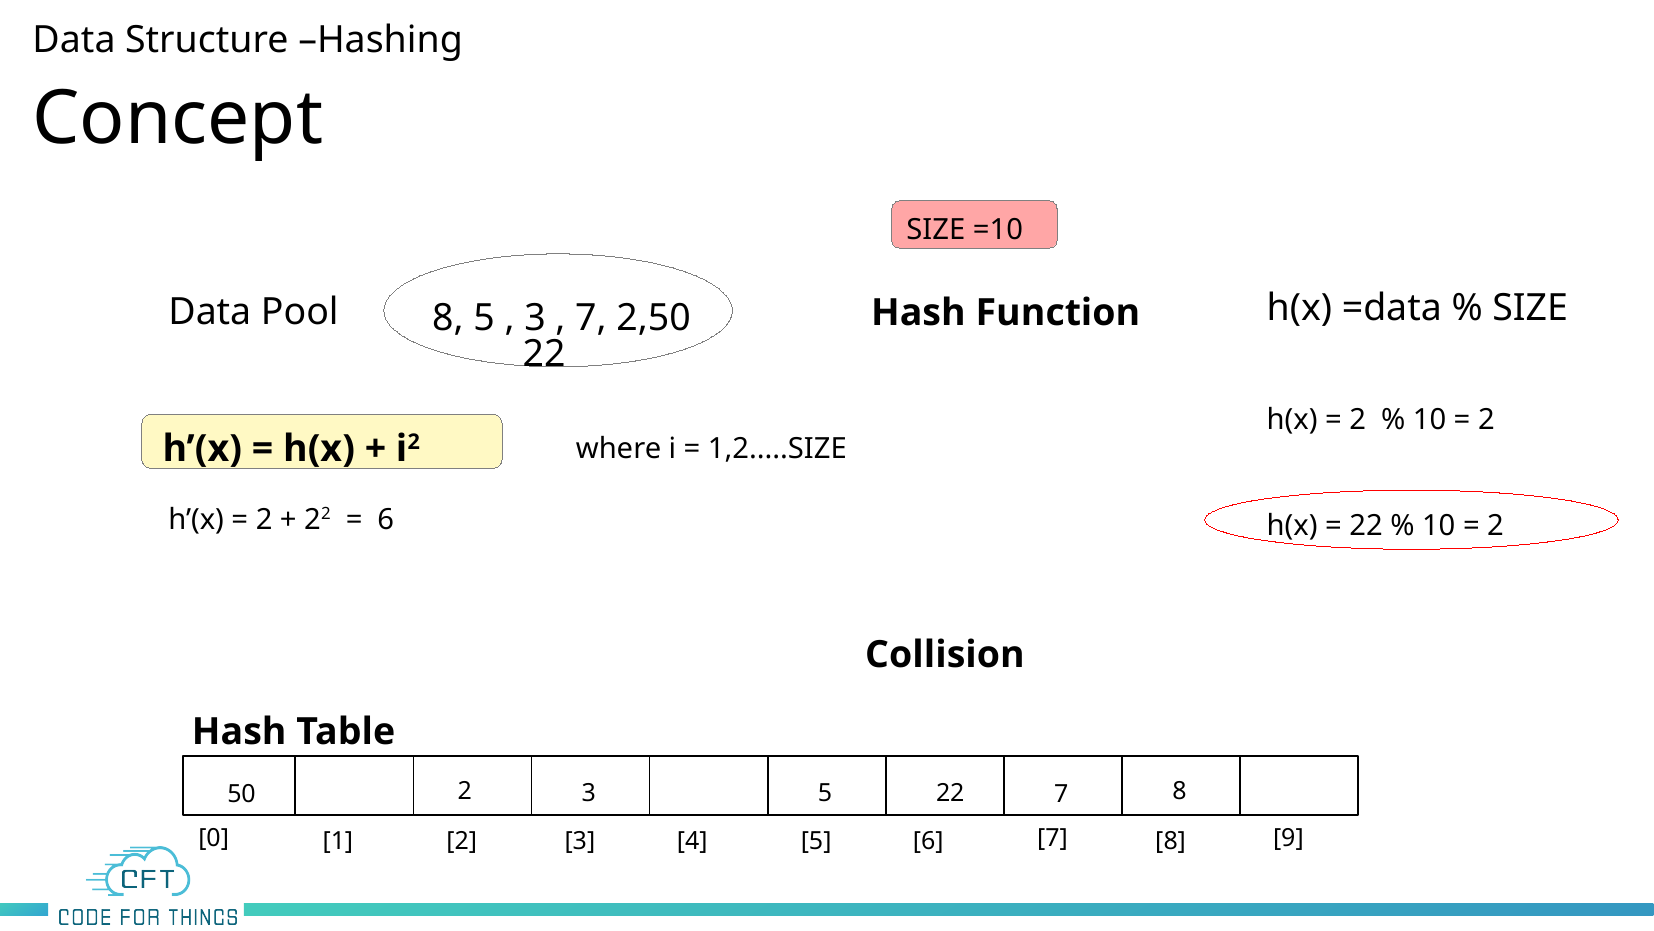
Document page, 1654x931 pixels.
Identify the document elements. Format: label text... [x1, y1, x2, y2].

text_box h(x) =data % SIZE [1216, 272, 1654, 337]
text_box 8 [1157, 765, 1205, 810]
text_box h’(x) = h(x) + i2 [112, 414, 550, 479]
text_box Hash Function [820, 278, 1216, 337]
text_box [9] [1251, 812, 1353, 857]
text_box 22 [507, 318, 586, 378]
text_box 22 [921, 767, 983, 812]
text_box [183, 755, 1359, 815]
text_box 50 [212, 768, 275, 813]
text_box [1] [301, 814, 402, 860]
text_box [6] [891, 814, 993, 860]
title Data Structure –Hashing Concept [32, 12, 1184, 166]
text_box [8] [1133, 814, 1235, 860]
text_box [413, 342, 507, 365]
text_box [3] [543, 814, 644, 860]
text_box [7] [1015, 812, 1117, 857]
text_box [4] [655, 814, 756, 860]
text_box [2] [425, 814, 526, 860]
text_box [0] [177, 812, 278, 857]
text_box Data Pool [118, 276, 402, 342]
text_box 2 [442, 764, 491, 810]
text_box 5 [803, 767, 851, 812]
text_box [586, 342, 703, 367]
text_box 7 [1039, 768, 1087, 813]
text_box [1571, 500, 1619, 539]
text_box [1288, 490, 1535, 496]
picture [59, 846, 237, 925]
text_box h(x) = 22 % 10 = 2 [1216, 496, 1571, 562]
text_box SIZE =10 [891, 200, 1058, 250]
text_box 8, 5 , 3 , 7, 2,50 [402, 283, 780, 342]
text_box Collision [814, 620, 1211, 679]
text_box h(x) = 2 % 10 = 2 [1216, 390, 1560, 455]
text_box 3 [566, 767, 615, 812]
text_box h’(x) = 2 + 22 = 6 [118, 491, 497, 541]
text_box Hash Table [141, 696, 461, 756]
text_box where i = 1,2.....SIZE [561, 419, 957, 469]
text_box [405, 253, 711, 283]
text_box [5] [779, 814, 880, 860]
text_box [1204, 510, 1216, 530]
